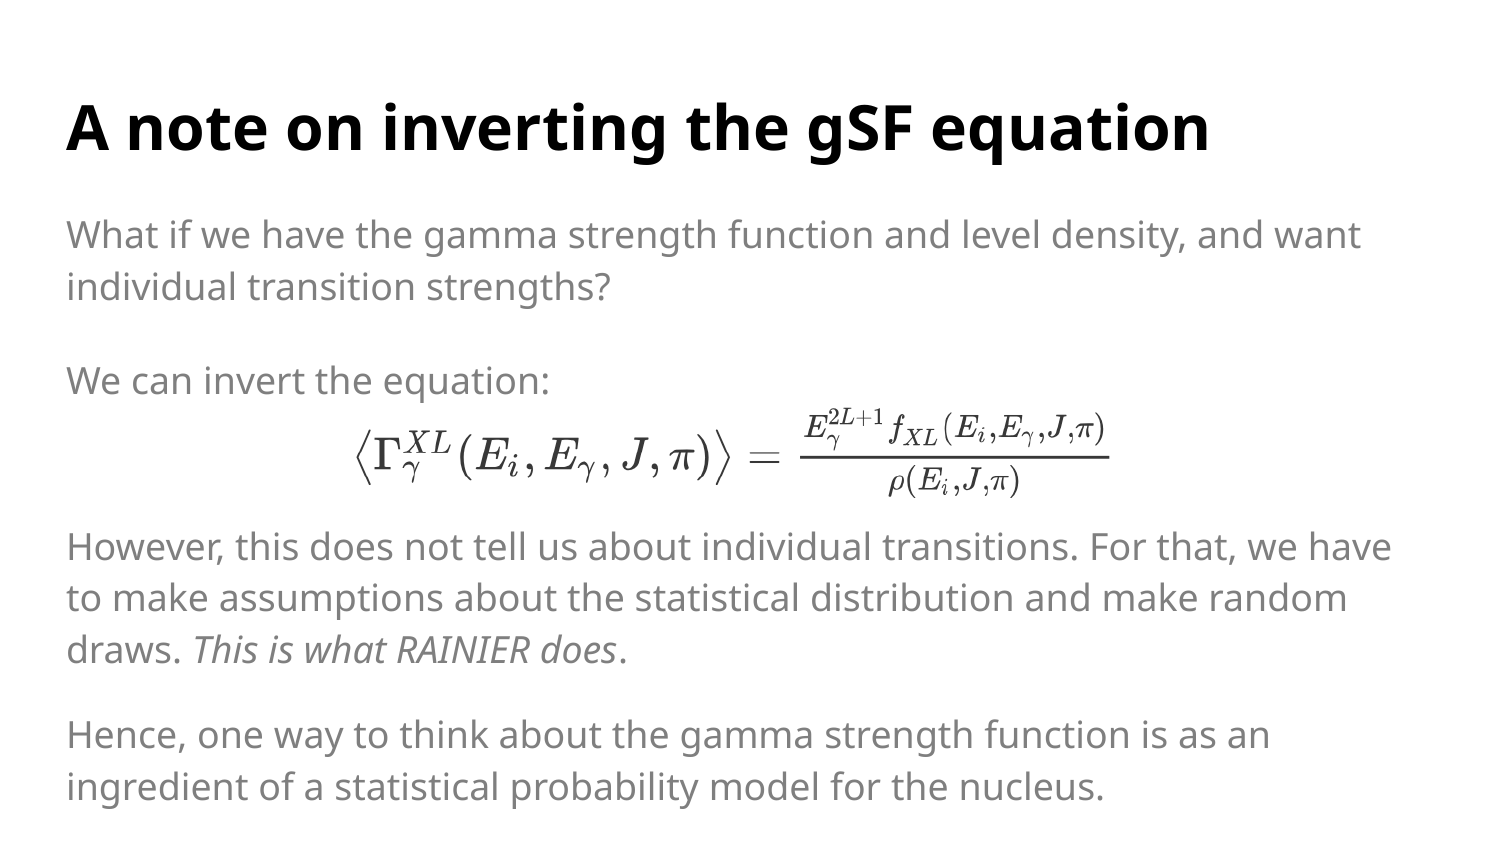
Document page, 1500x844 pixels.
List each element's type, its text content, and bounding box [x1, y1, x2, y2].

picture [351, 438, 1115, 501]
list What if we have the gamma strength function and level density, and want individual transition strengths? [51, 189, 1449, 307]
title A note on inverting the gSF equation [51, 72, 1449, 176]
list However, this does not tell us about individual transitions. For that, we have to make assumptions about the statistical distribution and make random draws. This is what RAINIER does. Hence, one way to think about the gamma strength function is as an ingredient of a statistical probability model for the nucleus. [51, 500, 1449, 844]
list We can invert the equation: [51, 335, 1449, 438]
